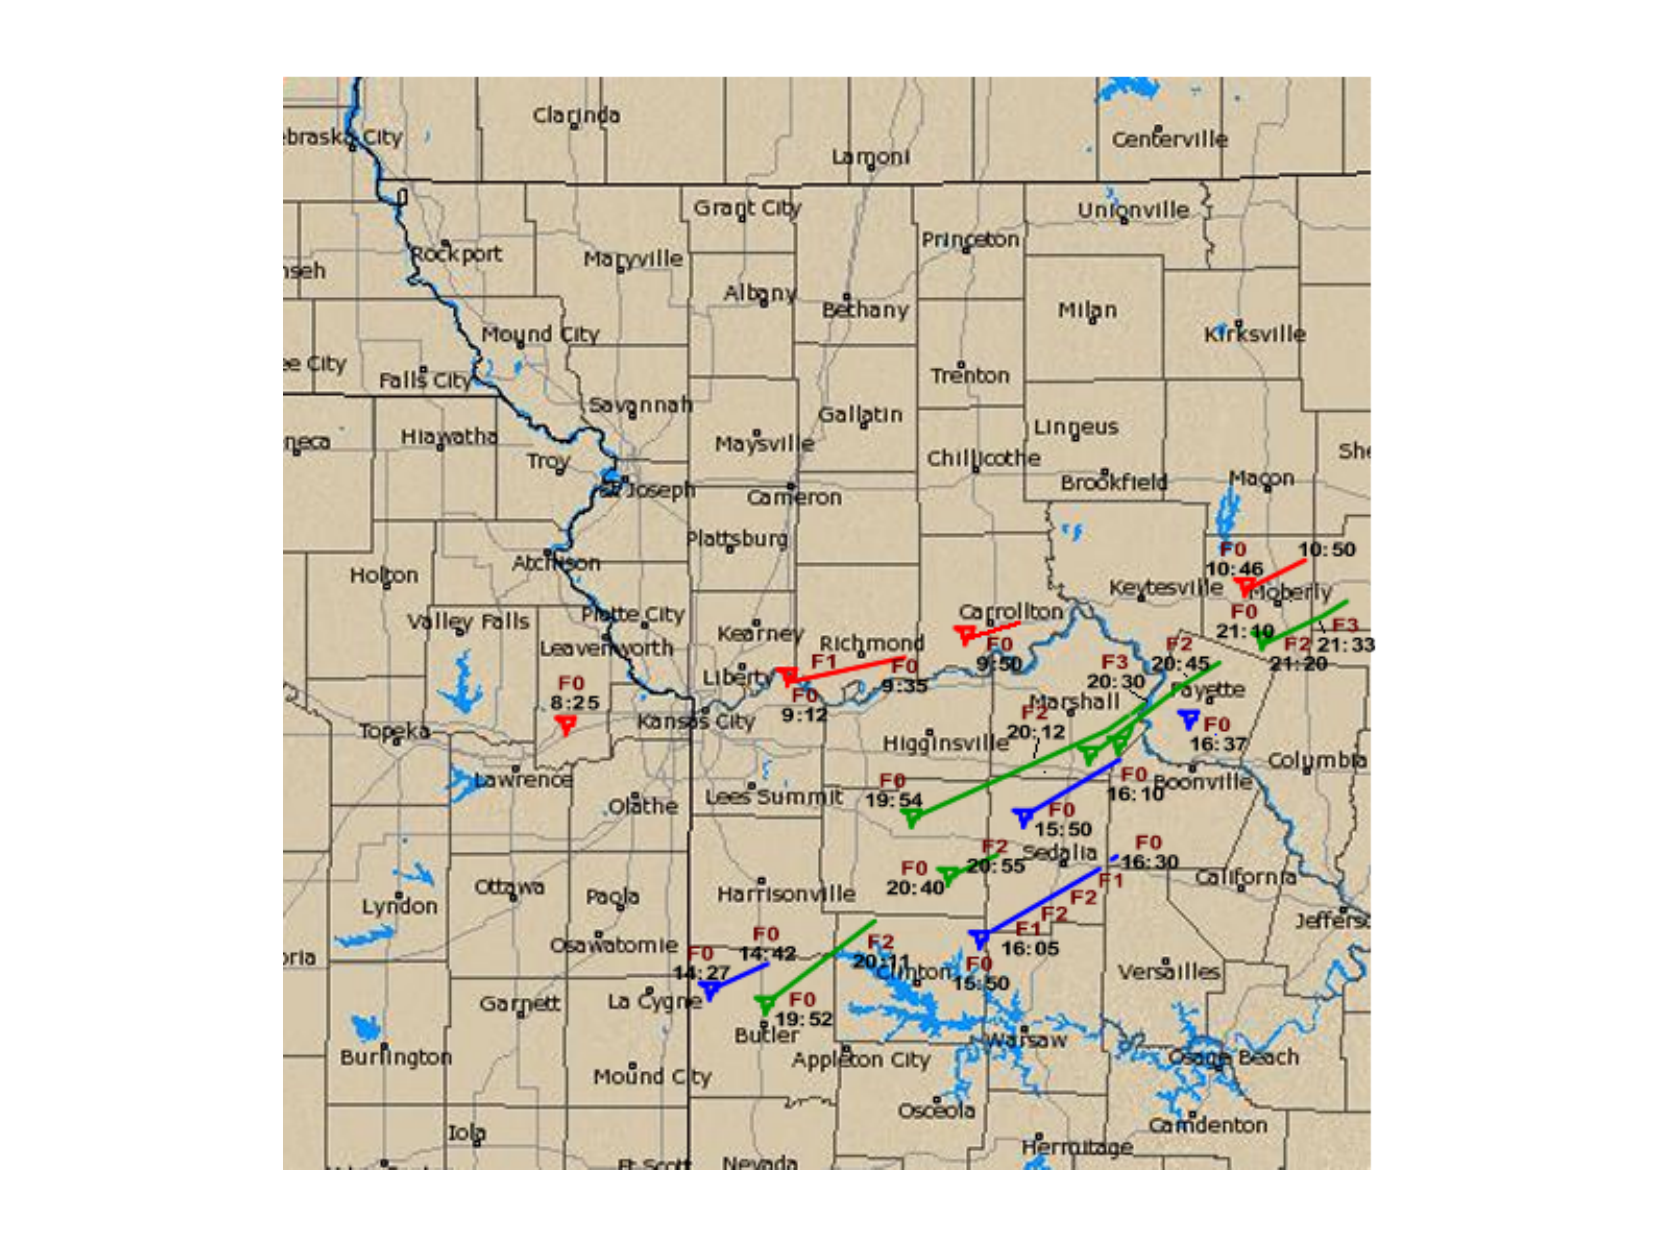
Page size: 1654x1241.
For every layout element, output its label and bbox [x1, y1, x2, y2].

picture [283, 75, 1378, 1170]
